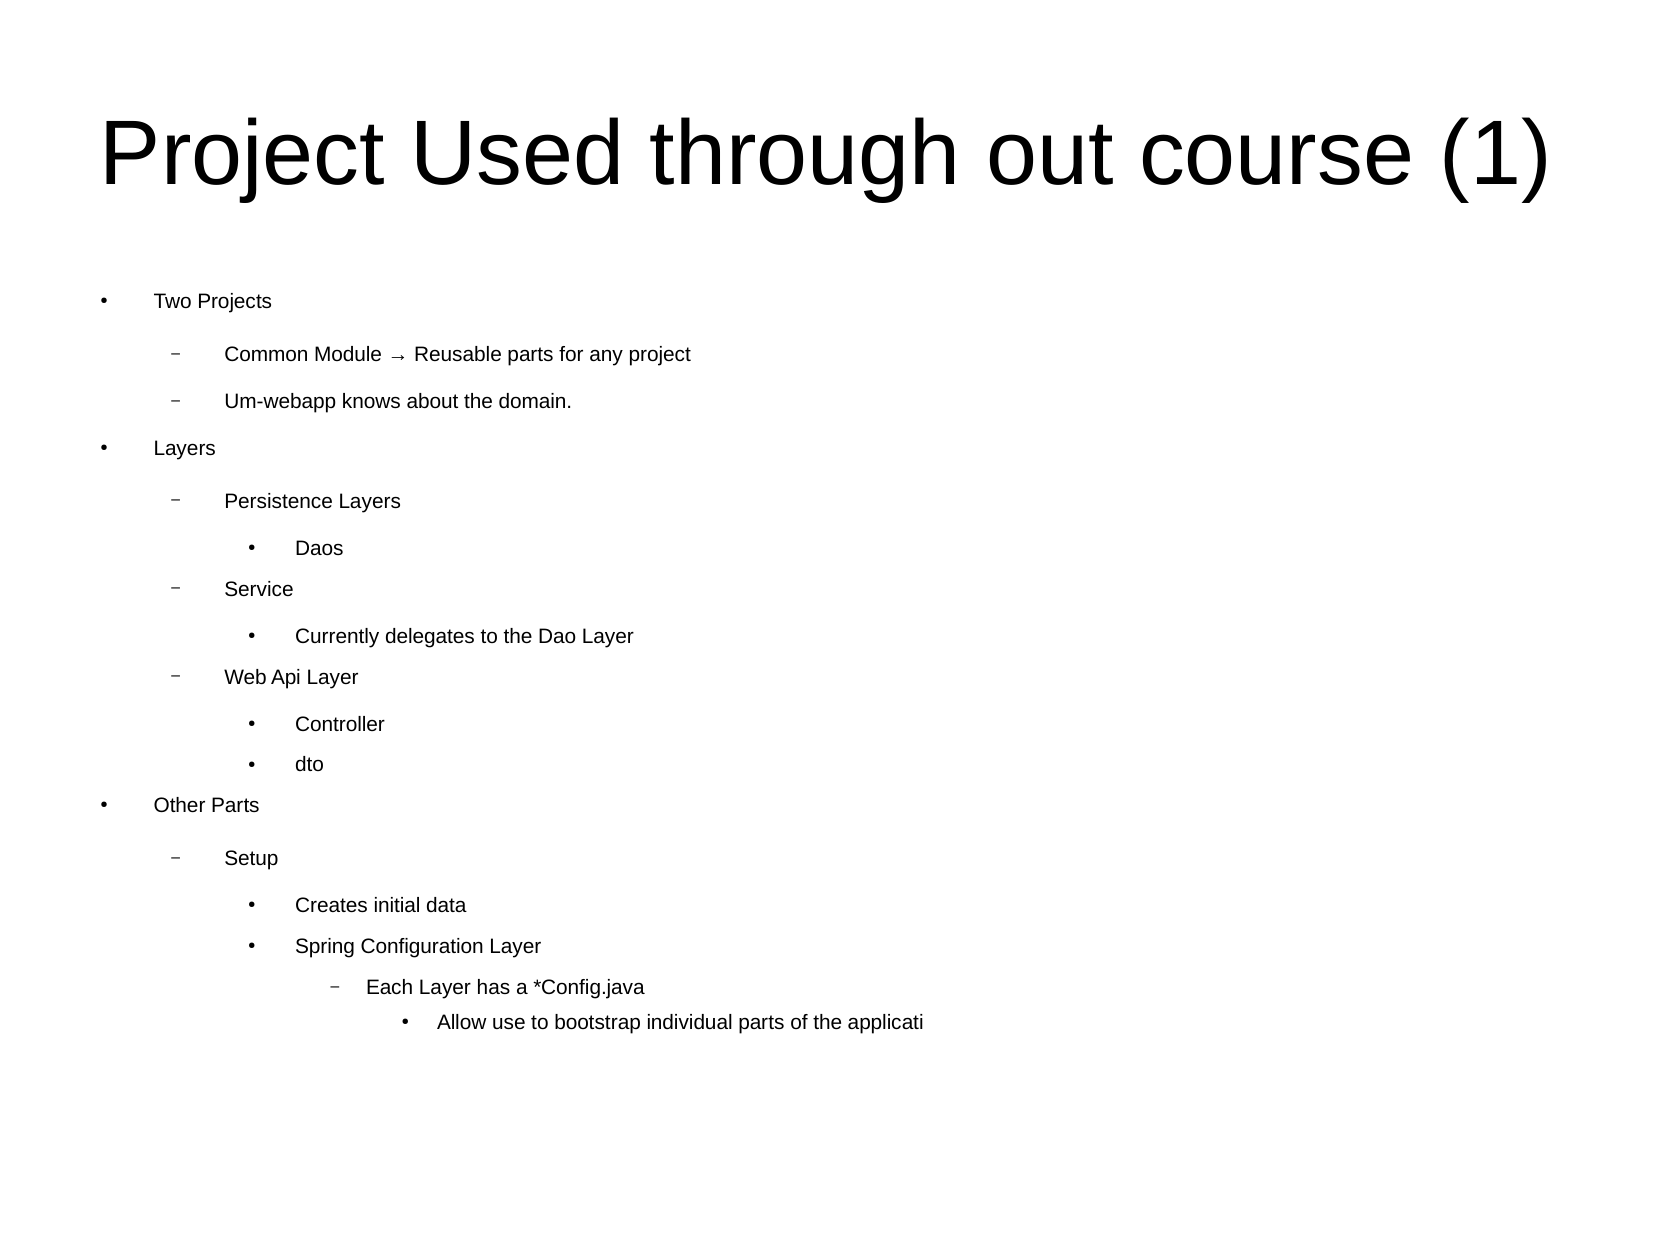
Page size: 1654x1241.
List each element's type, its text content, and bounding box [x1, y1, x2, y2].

list Two Projects Common Module → Reusable parts for any project Um-webapp knows about the domain. Layers Persistence Layers Daos Service Currently delegates to the Dao Layer Web Api Layer Controller dto Other Parts Setup Creates initial data Spring Configuration Layer Each Layer has a *Config.java Allow use to bootstrap individual parts of the applicati [82, 290, 1571, 1141]
title Project Used through out course (1) [82, 49, 1571, 257]
